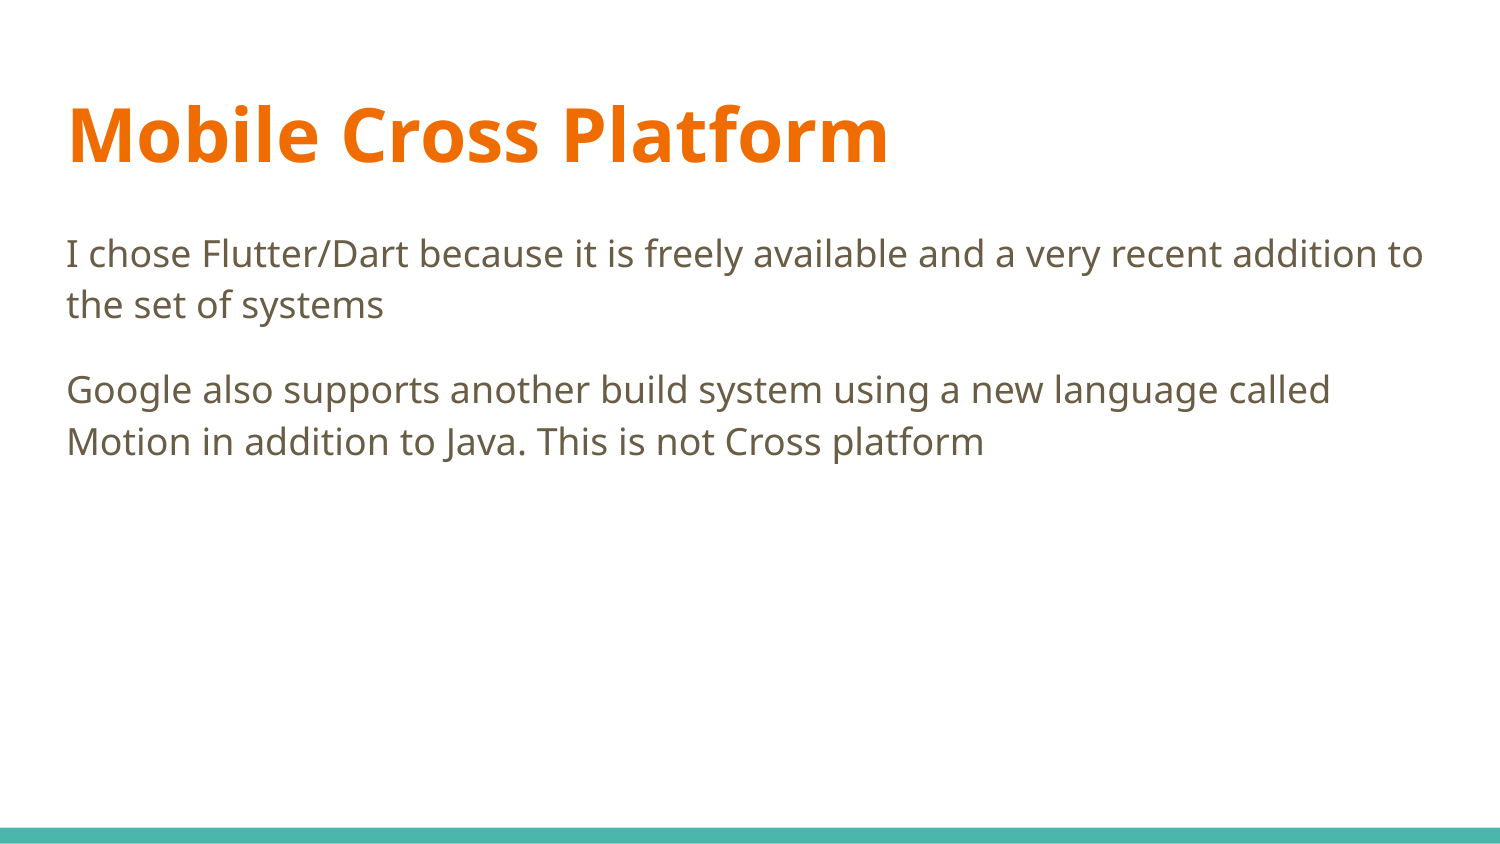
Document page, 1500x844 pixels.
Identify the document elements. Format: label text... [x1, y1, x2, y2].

title Mobile Cross Platform [51, 72, 1449, 189]
list I chose Flutter/Dart because it is freely available and a very recent addition to the set of systems Google also supports another build system using a new language called Motion in addition to Java. This is not Cross platform [51, 207, 1449, 750]
